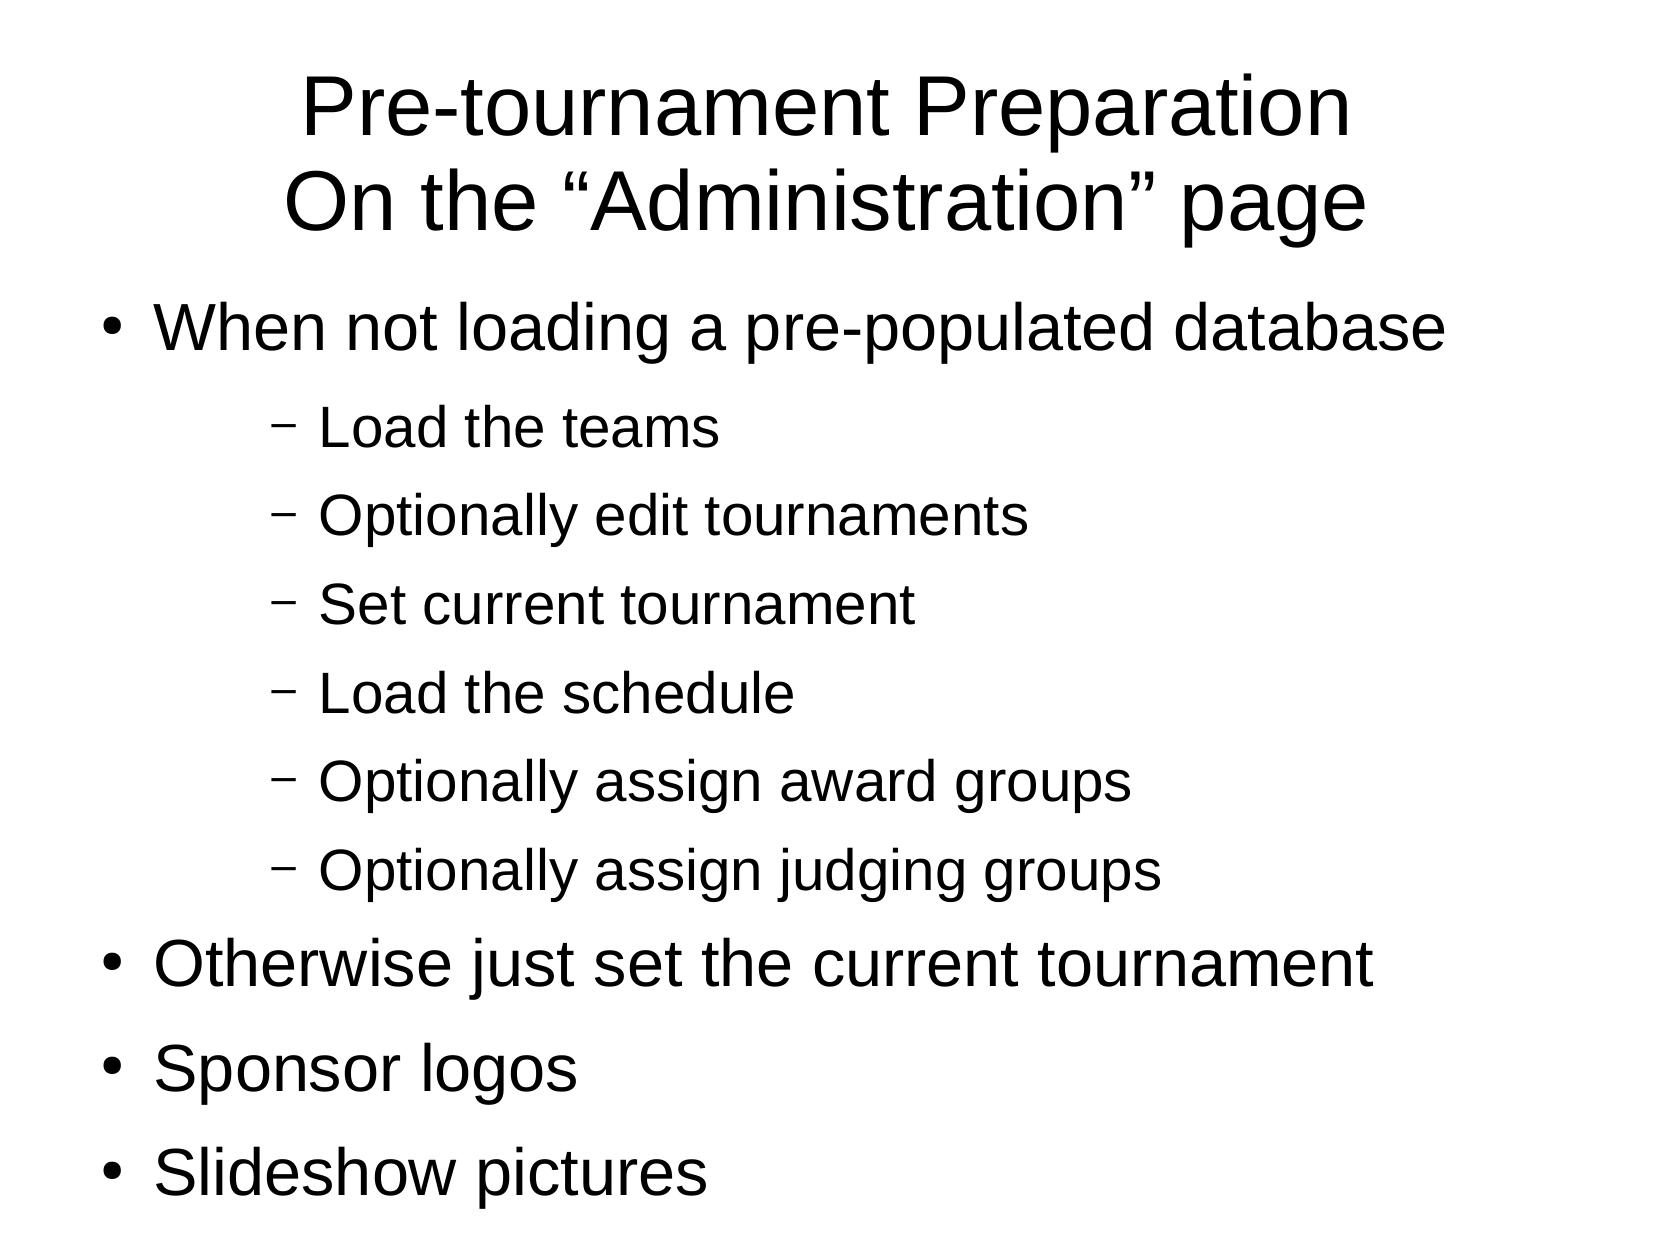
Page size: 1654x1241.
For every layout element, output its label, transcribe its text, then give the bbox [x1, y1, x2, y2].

title Pre-tournament Preparation On the “Administration” page [82, 49, 1571, 257]
list When not loading a pre-populated database Load the teams Optionally edit tournaments Set current tournament Load the schedule Optionally assign award groups Optionally assign judging groups Otherwise just set the current tournament Sponsor logos Slideshow pictures [82, 290, 1571, 1218]
